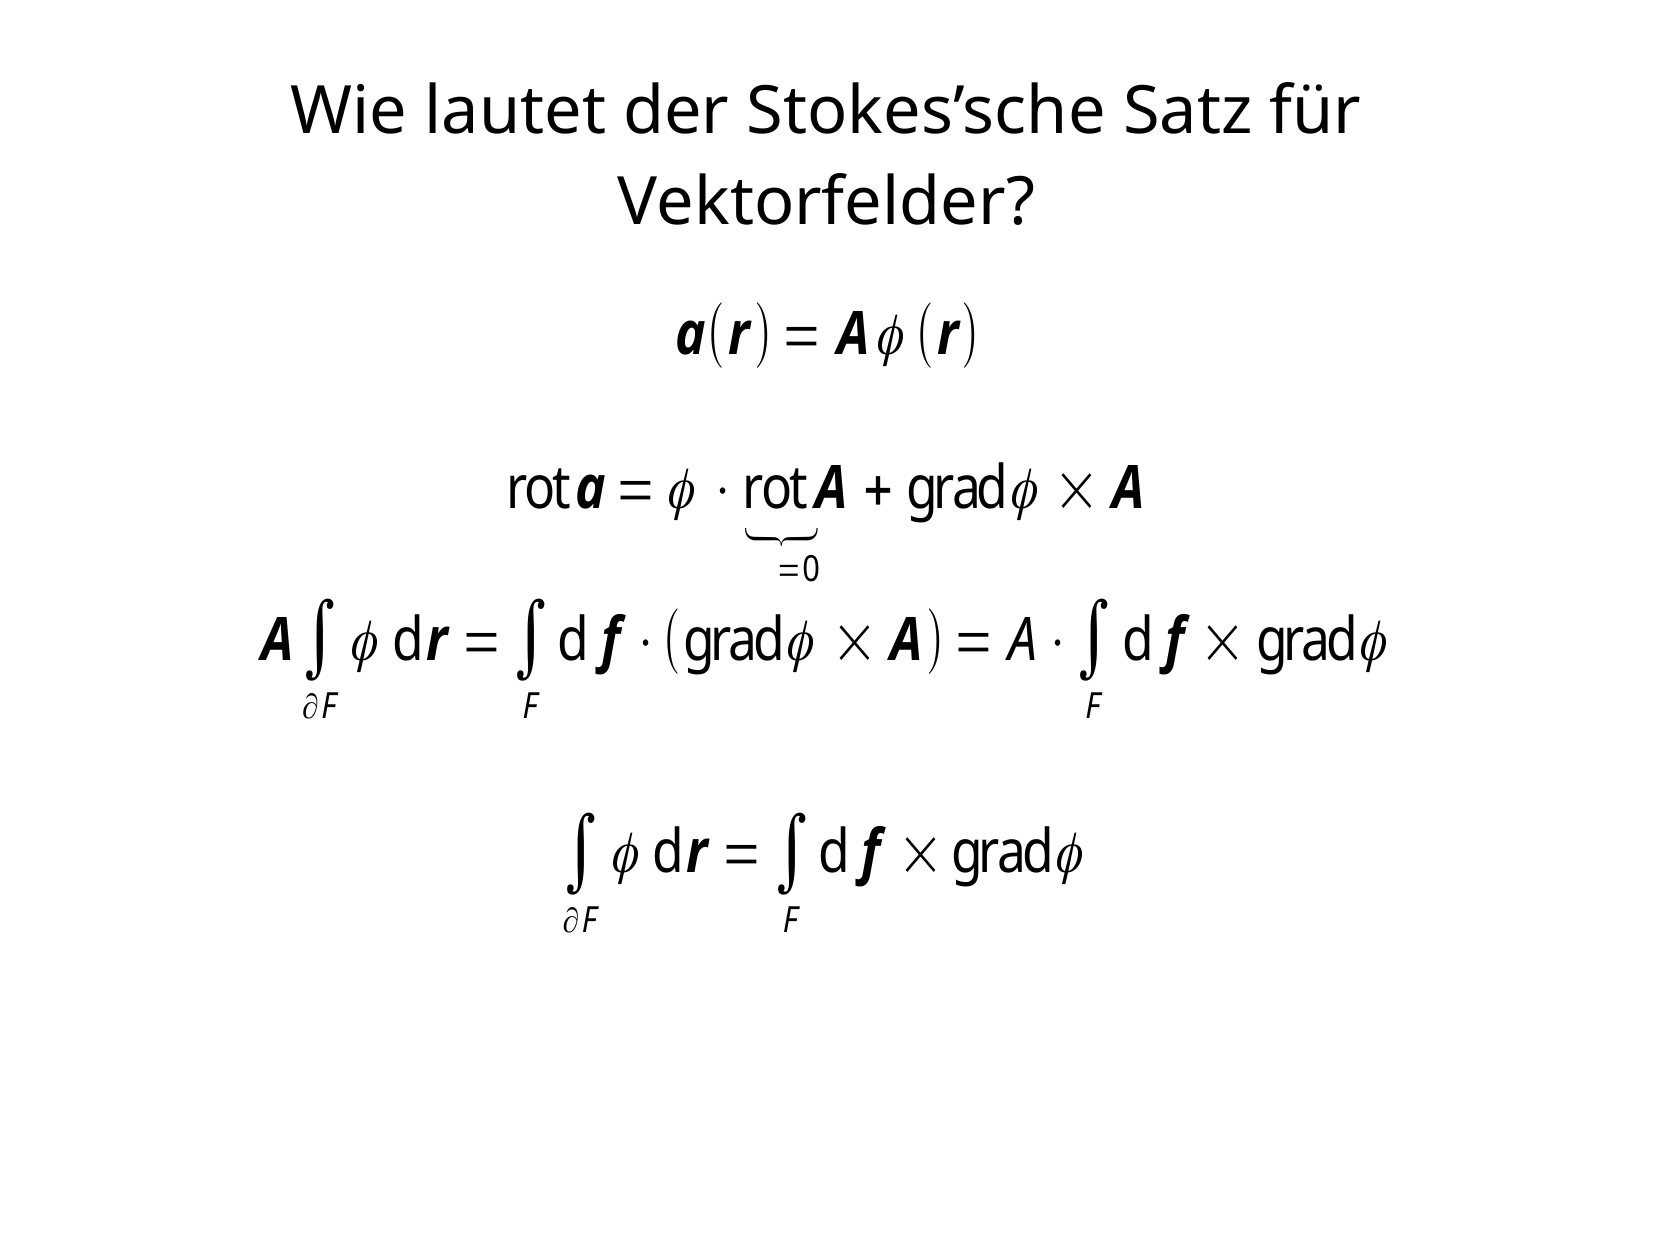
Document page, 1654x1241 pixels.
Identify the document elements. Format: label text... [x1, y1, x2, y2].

title Wie lautet der Stokes’sche Satz für Vektorfelder? [82, 49, 1571, 257]
chart [252, 298, 1402, 942]
